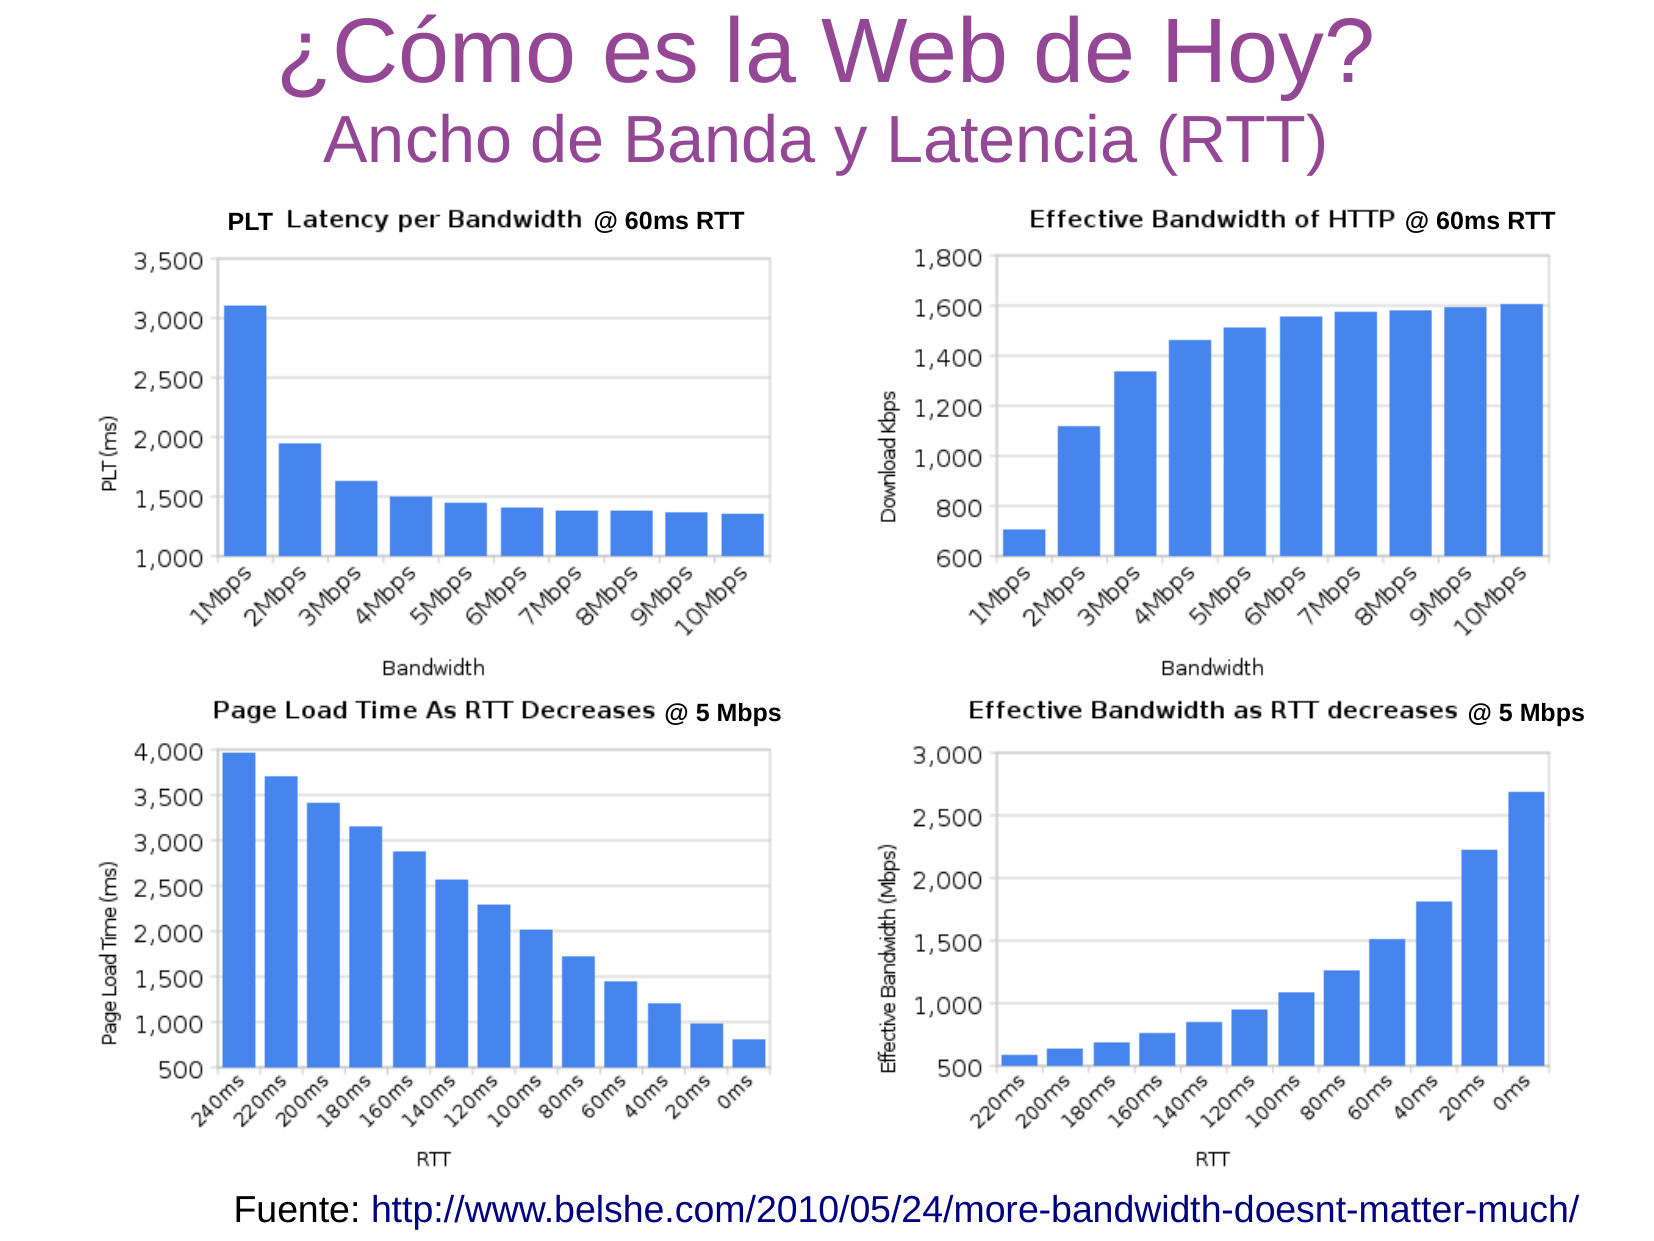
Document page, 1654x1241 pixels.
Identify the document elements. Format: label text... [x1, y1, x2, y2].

text_box @ 5 Mbps [649, 690, 798, 734]
title ¿Cómo es la Web de Hoy? Ancho de Banda y Latencia (RTT) [82, 0, 1571, 192]
text_box Fuente: http://www.belshe.com/2010/05/24/more-bandwidth-doesnt-matter-much/ [11, 1181, 1595, 1241]
text_box @ 5 Mbps [1452, 690, 1601, 734]
picture [82, 192, 786, 1182]
text_box @ 60ms RTT [578, 199, 760, 243]
picture [861, 192, 1565, 1182]
text_box PLT [212, 200, 290, 244]
text_box @ 60ms RTT [1389, 199, 1571, 243]
